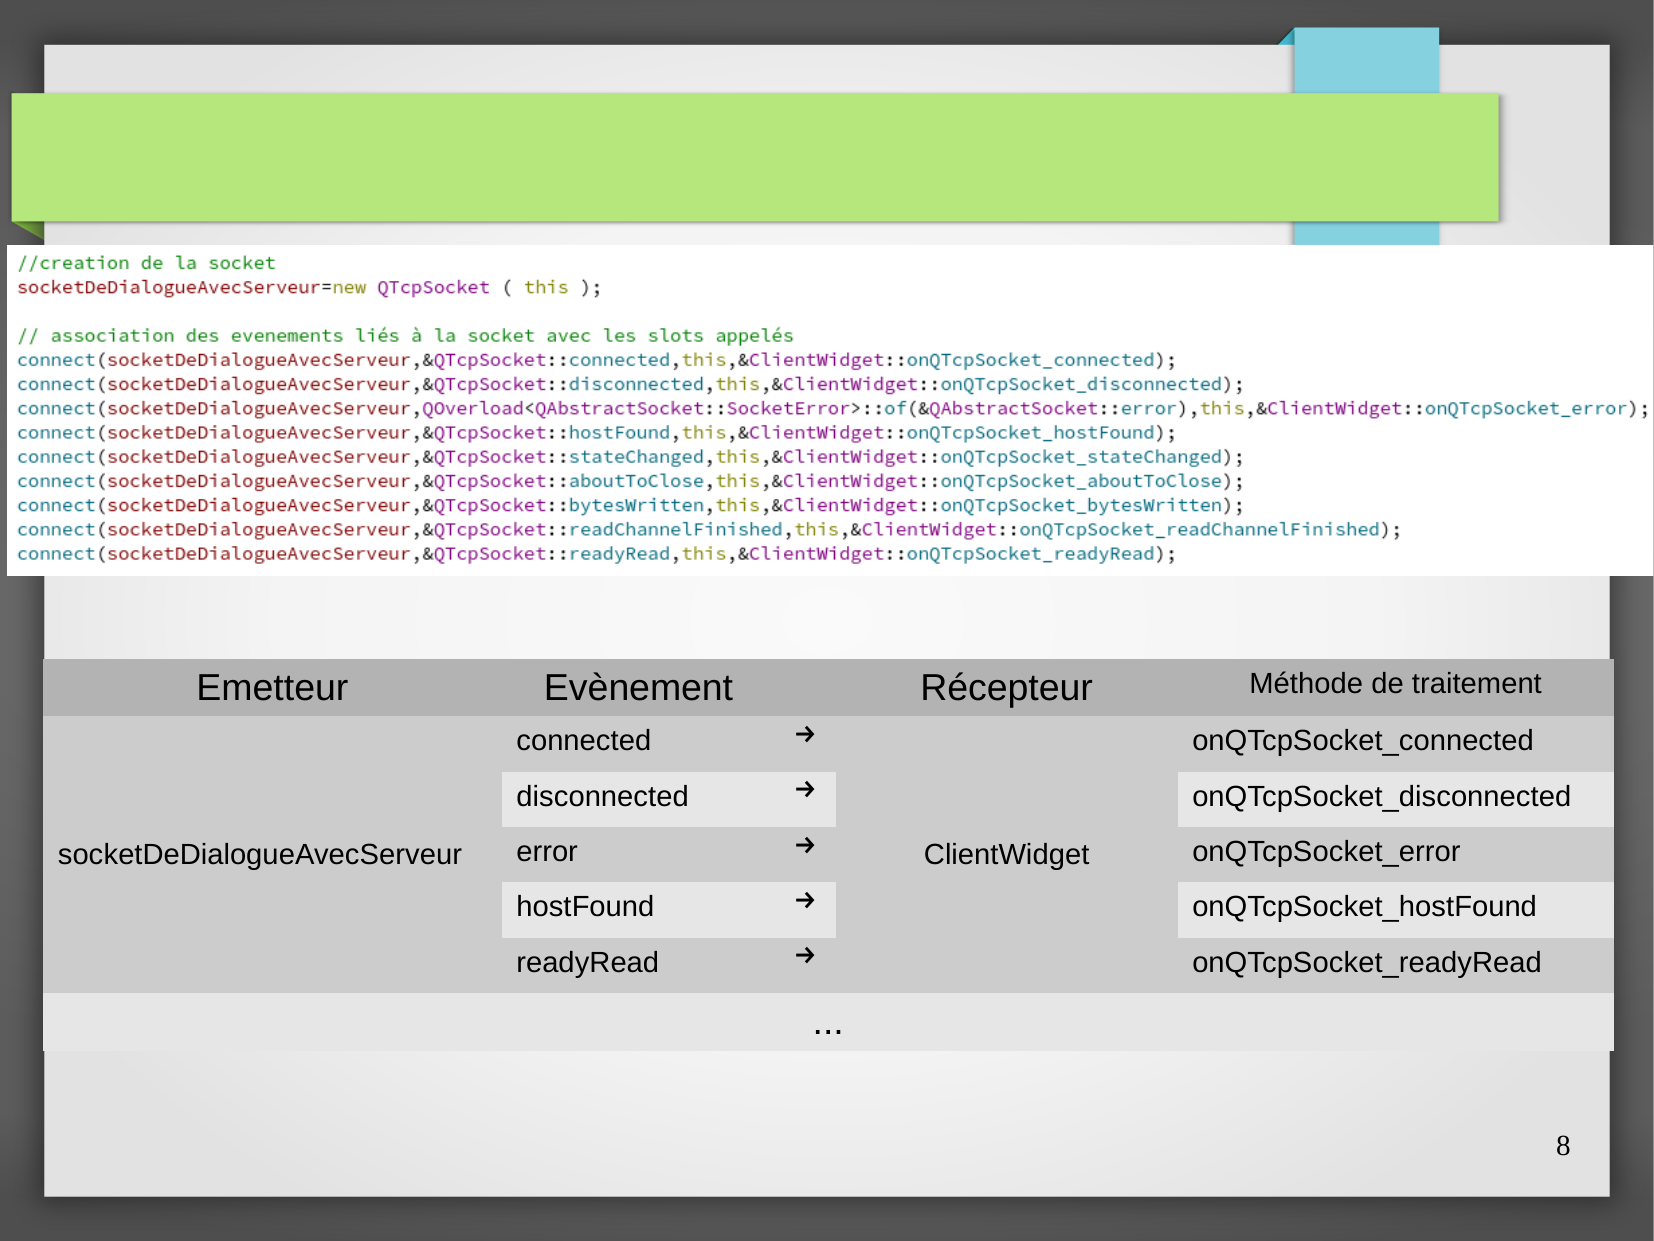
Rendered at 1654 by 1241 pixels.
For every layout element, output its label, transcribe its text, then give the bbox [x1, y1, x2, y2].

table_cell onQTcpSocket_readyRead [1178, 938, 1614, 993]
table_cell disconnected [502, 772, 775, 827]
table_cell socketDeDialogueAvecServeur [43, 716, 502, 993]
table_cell onQTcpSocket_error [1178, 827, 1614, 882]
table_cell ... [43, 993, 1614, 1051]
table_cell onQTcpSocket_disconnected [1178, 772, 1614, 827]
table_header Emetteur [43, 659, 502, 716]
table_cell → [775, 716, 836, 772]
table_header [775, 659, 836, 716]
table_header Evènement [502, 659, 775, 716]
table_cell readyRead [502, 938, 775, 993]
table_cell onQTcpSocket_connected [1178, 716, 1614, 772]
table_cell onQTcpSocket_hostFound [1178, 882, 1614, 938]
table_header Méthode de traitement [1178, 659, 1614, 716]
table_header Récepteur [836, 659, 1178, 716]
table_cell ClientWidget [836, 716, 1178, 993]
table_cell hostFound [502, 882, 775, 938]
picture [0, 0, 1654, 1241]
table_cell → [775, 938, 836, 993]
table_cell → [775, 882, 836, 938]
table_cell connected [502, 716, 775, 772]
table_cell error [502, 827, 775, 882]
table_cell → [775, 827, 836, 882]
table_cell → [775, 772, 836, 827]
